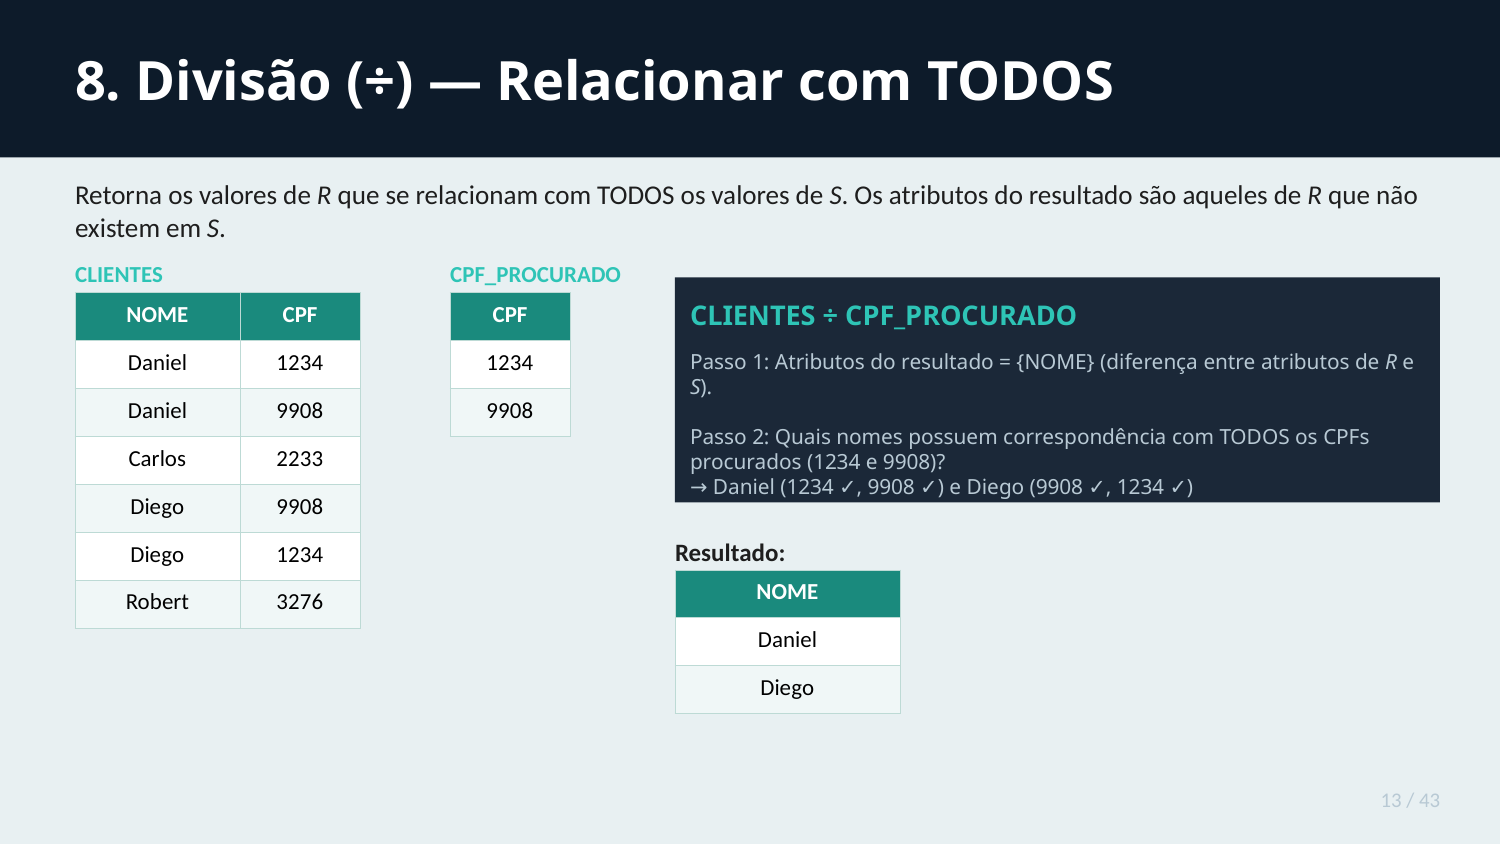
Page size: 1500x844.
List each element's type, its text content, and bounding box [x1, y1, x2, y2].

table_header NOME [676, 571, 900, 617]
text_box 8. Divisão (÷) — Relacionar com TODOS [74, 22, 1425, 135]
table_cell 9908 [451, 389, 570, 436]
table_cell 1234 [451, 341, 570, 388]
table_cell Diego [676, 666, 900, 713]
table_header CPF [241, 293, 360, 340]
table_cell 2233 [241, 437, 360, 484]
table_cell Robert [76, 581, 240, 628]
table_cell Daniel [676, 618, 900, 665]
table_header CPF [451, 293, 570, 340]
table_cell 9908 [241, 389, 360, 436]
text_box CLIENTES [74, 255, 375, 293]
table_cell 3276 [241, 581, 360, 628]
table_header NOME [76, 293, 240, 340]
text_box CLIENTES ÷ CPF_PROCURADO [689, 284, 1425, 345]
table_cell 9908 [241, 485, 360, 532]
table_cell Daniel [76, 341, 240, 388]
table_cell 1234 [241, 533, 360, 580]
text_box 13 / 43 [1274, 772, 1455, 825]
table_cell Daniel [76, 389, 240, 436]
table_cell Carlos [76, 437, 240, 484]
text_box Resultado: [674, 532, 975, 570]
table_cell Diego [76, 485, 240, 532]
text_box [0, 0, 1500, 158]
table_cell 1234 [241, 341, 360, 388]
text_box Passo 1: Atributos do resultado = {NOME} (diferença entre atributos de R e S). Passo 2: Quais nomes possuem correspondência com TODOS os CPFs procurados (1234 e 9908)? → Daniel (1234 ✓, 9908 ✓) e Diego (9908 ✓, 1234 ✓) [689, 352, 1425, 495]
table_cell Diego [76, 533, 240, 580]
text_box CPF_PROCURADO [449, 255, 750, 293]
text_box Retorna os valores de R que se relacionam com TODOS os valores de S. Os atributos do resultado são aqueles de R que não existem em S. [74, 172, 1425, 248]
text_box [674, 277, 1440, 503]
